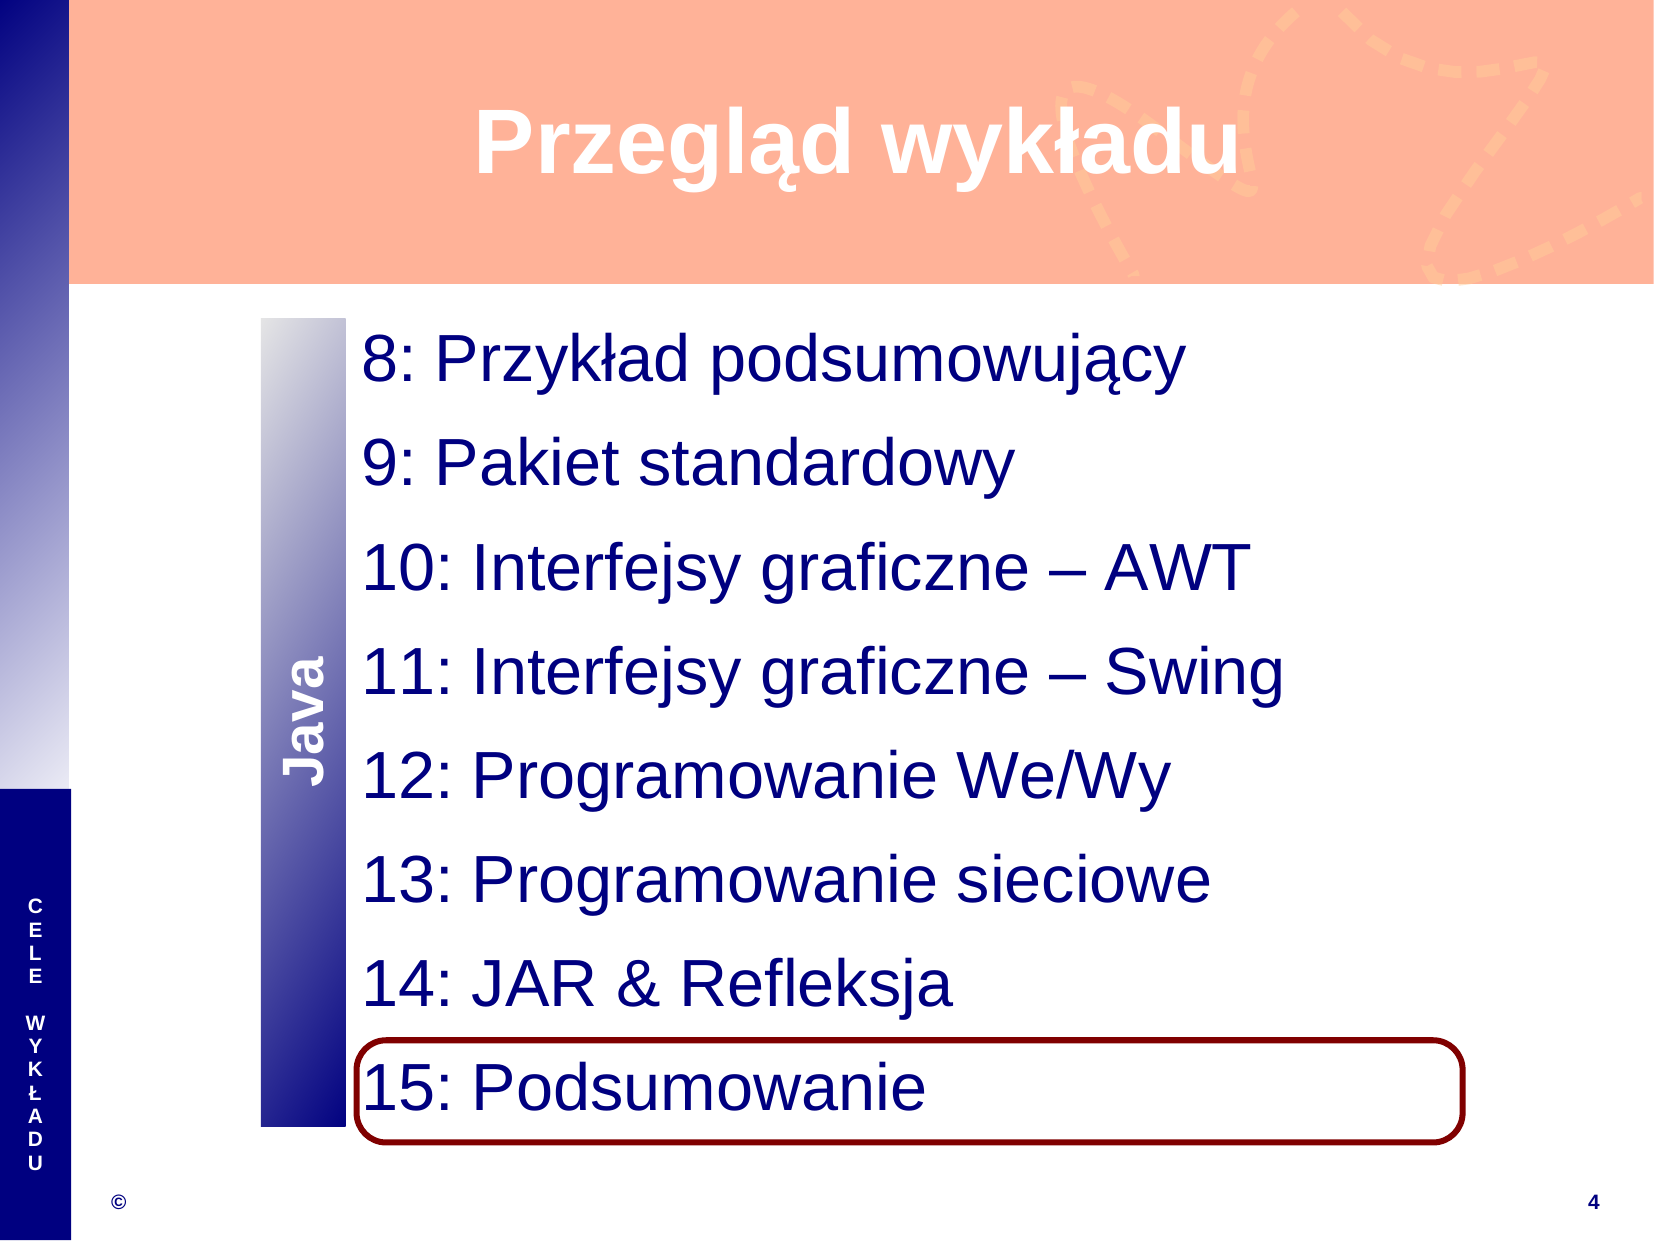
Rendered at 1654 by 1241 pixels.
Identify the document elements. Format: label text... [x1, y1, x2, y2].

list 8: Przykład podsumowujący 9: Pakiet standardowy 10: Interfejsy graficzne – AWT 11: Interfejsy graficzne – Swing 12: Programowanie We/Wy 13: Programowanie sieciowe 14: JAR & Refleksja 15: Podsumowanie [360, 1044, 1422, 1126]
list 8: Przykład podsumowujący 9: Pakiet standardowy 10: Interfejsy graficzne – AWT 11: Interfejsy graficzne – Swing 12: Programowanie We/Wy 13: Programowanie sieciowe 14: JAR & Refleksja 15: Podsumowanie [346, 321, 1422, 1126]
title Przegląd wykładu [101, 37, 1617, 246]
text_box C E L E W Y K Ł A D U [0, 829, 71, 1241]
text_box Java [260, 318, 346, 1127]
